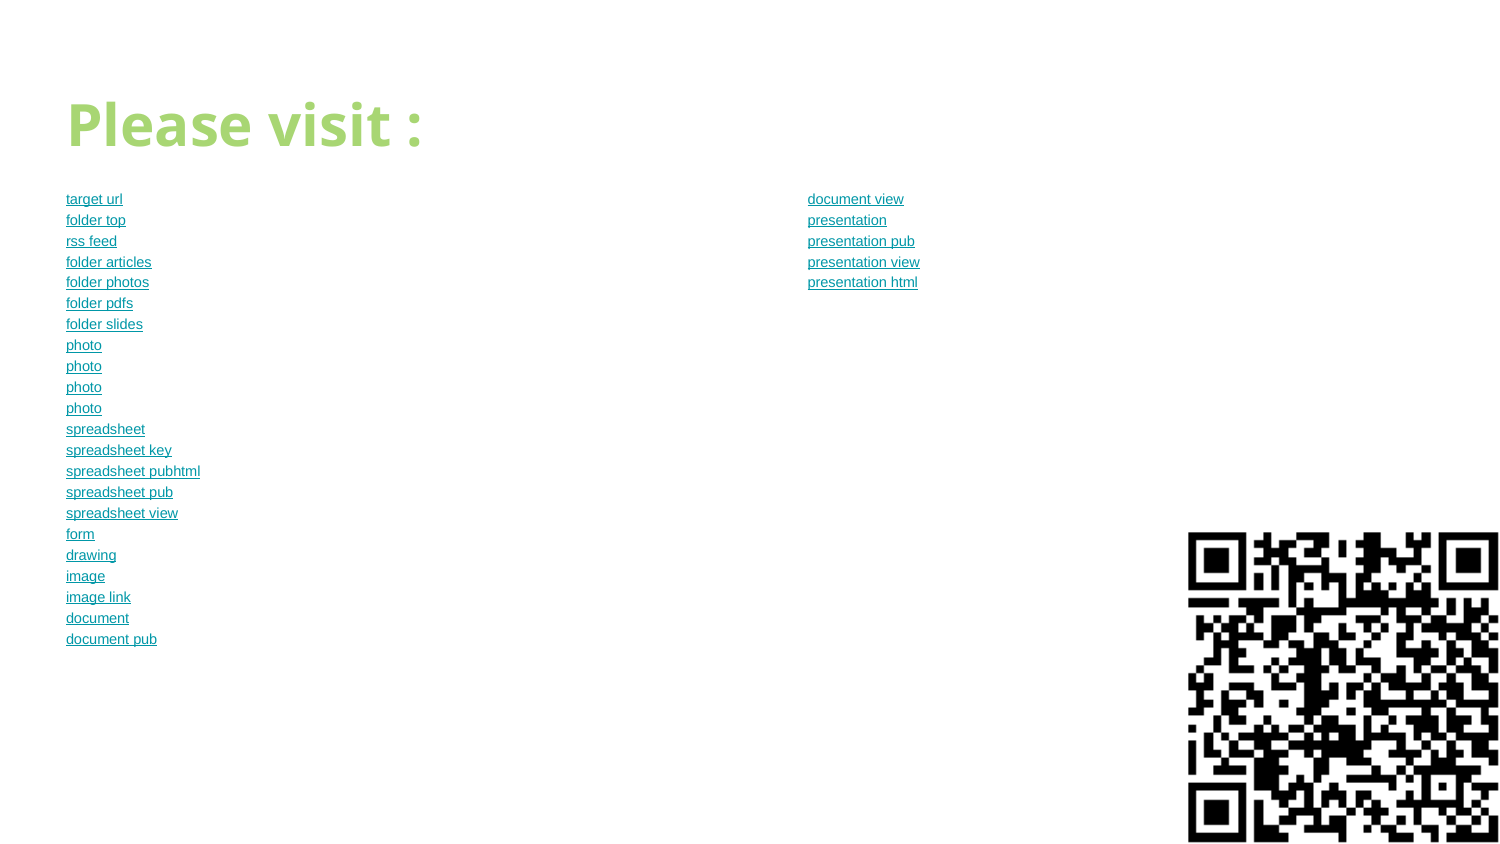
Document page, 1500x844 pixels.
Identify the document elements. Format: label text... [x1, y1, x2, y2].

list target url folder top rss feed folder articles folder photos folder pdfs folder slides photo photo photo photo spreadsheet spreadsheet key spreadsheet pubhtml spreadsheet pub spreadsheet view form drawing image image link document document pub [51, 189, 708, 750]
picture [1187, 531, 1500, 844]
title Please visit : [51, 72, 1449, 167]
list document view presentation presentation pub presentation view presentation html [792, 189, 1449, 750]
